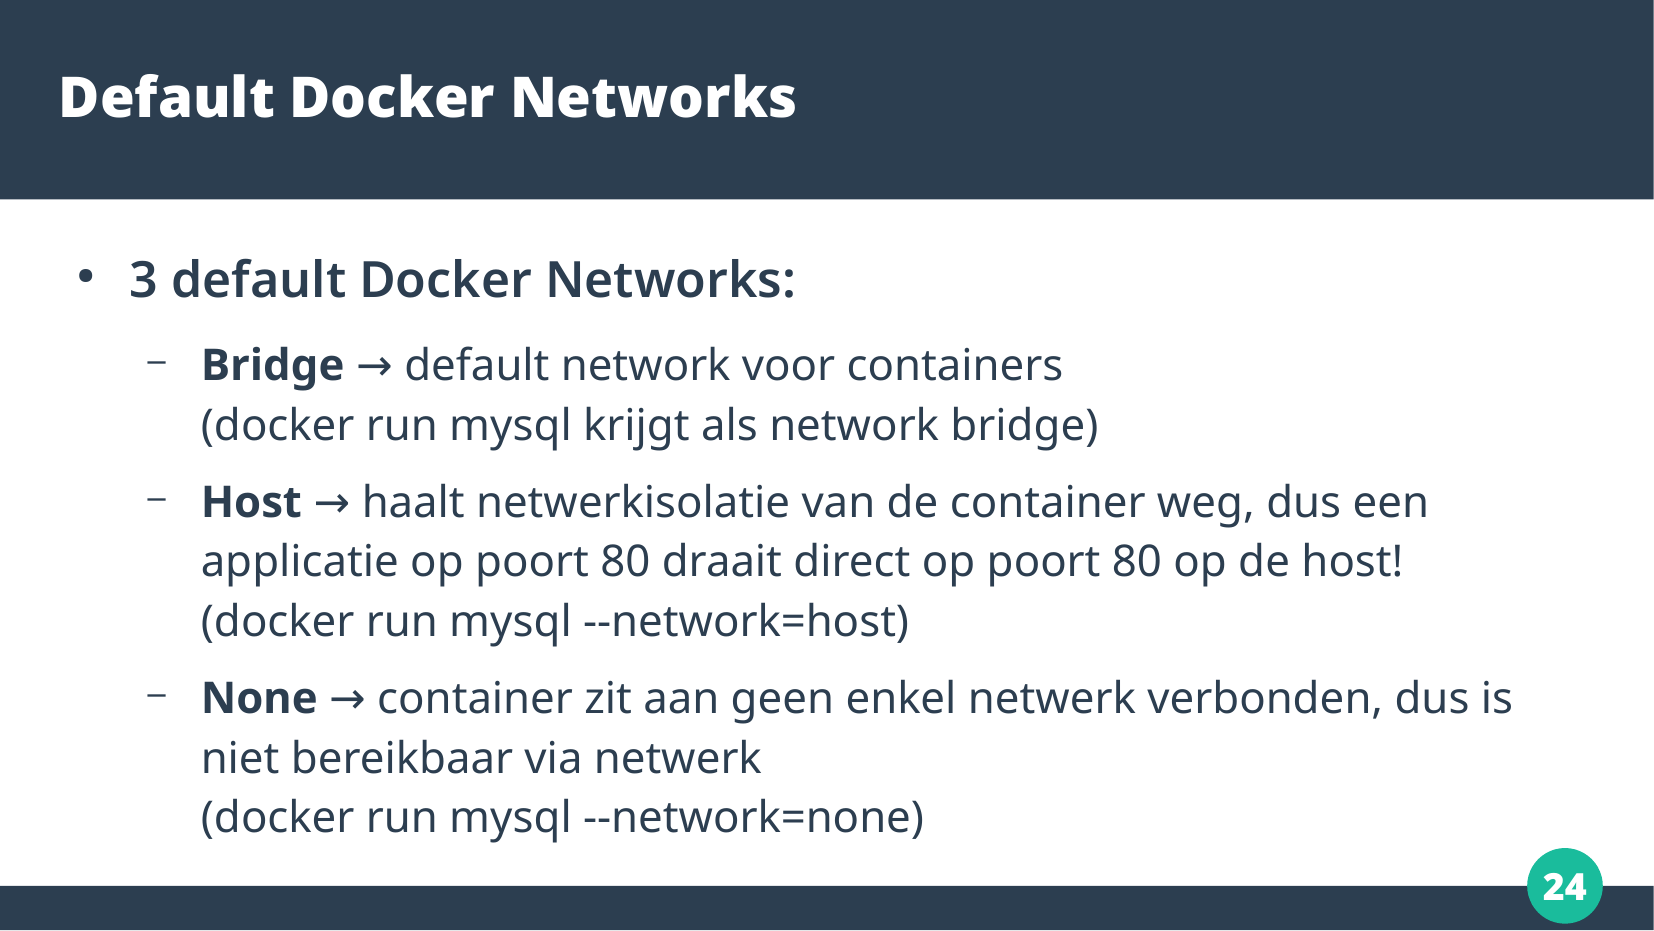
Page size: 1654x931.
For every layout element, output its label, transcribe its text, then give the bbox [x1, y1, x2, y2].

title Default Docker Networks [59, 37, 1595, 156]
list 3 default Docker Networks: Bridge → default network voor containers (docker run mysql krijgt als network bridge) Host → haalt netwerkisolatie van de container weg, dus een applicatie op poort 80 draait direct op poort 80 op de host! (docker run mysql --network=host) None → container zit aan geen enkel netwerk verbonden, dus is niet bereikbaar via netwerk (docker run mysql --network=none) [59, 243, 1595, 864]
